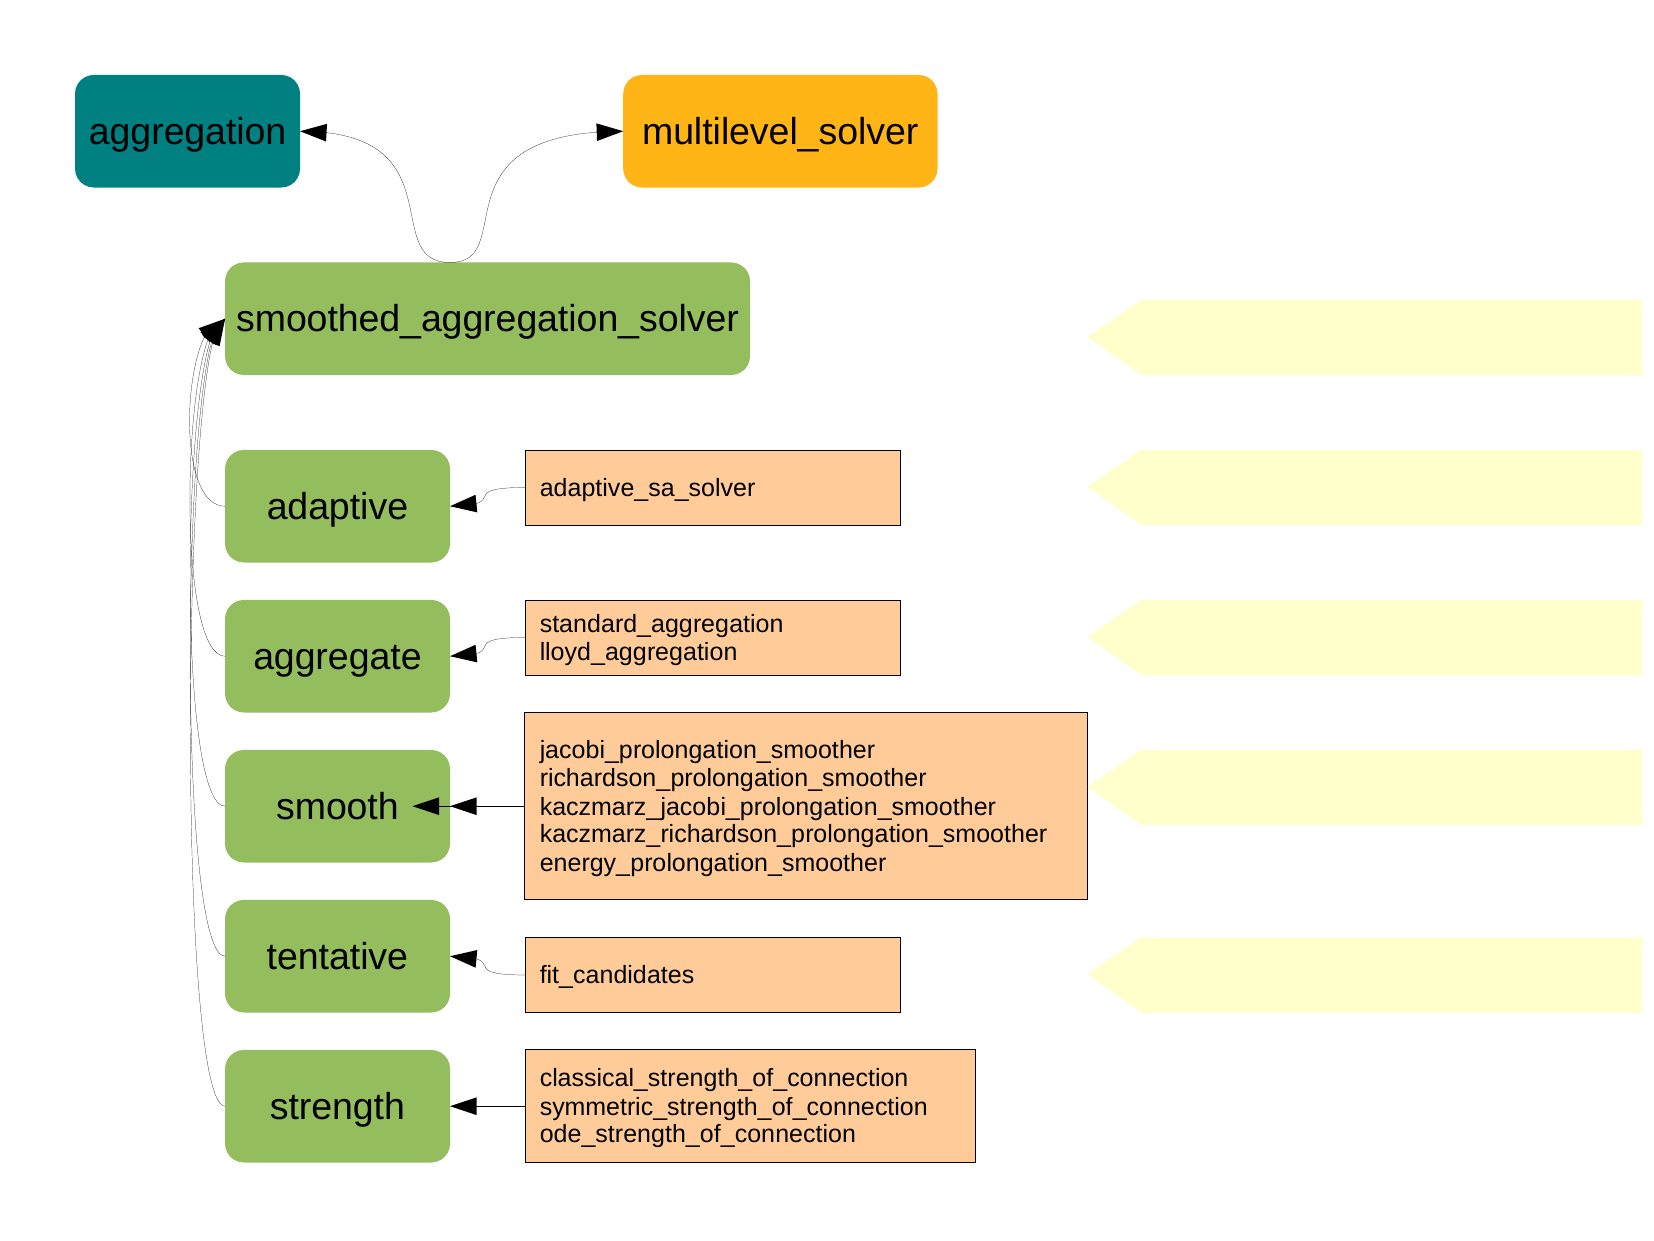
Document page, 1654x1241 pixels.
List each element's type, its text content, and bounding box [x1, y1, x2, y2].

text_box adaptive [225, 449, 451, 563]
text_box strength [225, 1049, 451, 1163]
text_box aggregation [75, 74, 301, 188]
text_box jacobi_prolongation_smoother richardson_prolongation_smoother kaczmarz_jacobi_prolongation_smoother kaczmarz_richardson_prolongation_smoother energy_prolongation_smoother [524, 712, 1088, 900]
text_box [1087, 300, 1643, 376]
text_box smooth [225, 749, 451, 863]
text_box classical_strength_of_connection symmetric_strength_of_connection ode_strength_of_connection [525, 1049, 976, 1163]
text_box [1087, 750, 1643, 826]
text_box [1087, 450, 1643, 526]
text_box [1087, 600, 1643, 676]
text_box [1087, 937, 1643, 1013]
text_box smoothed_aggregation_solver [225, 262, 751, 376]
text_box aggregate [225, 599, 451, 713]
text_box fit_candidates [525, 937, 901, 1013]
text_box adaptive_sa_solver [525, 450, 901, 526]
text_box tentative [225, 899, 451, 1013]
text_box standard_aggregation lloyd_aggregation [525, 600, 901, 676]
text_box multilevel_solver [623, 74, 938, 188]
